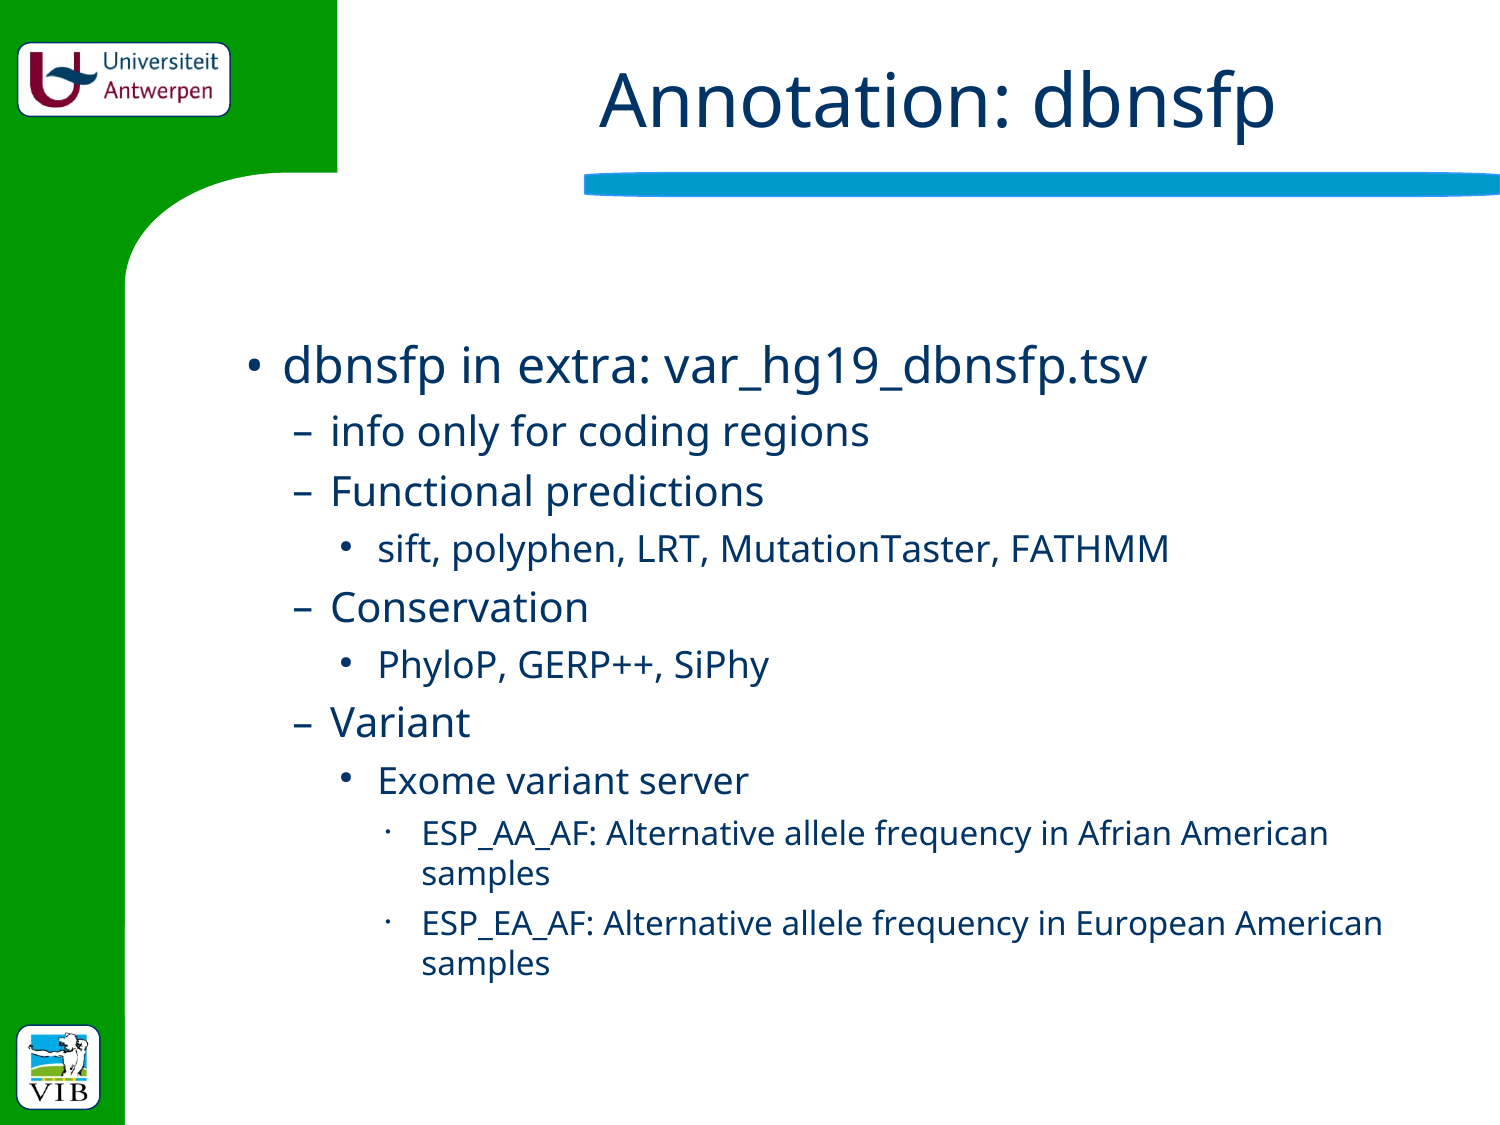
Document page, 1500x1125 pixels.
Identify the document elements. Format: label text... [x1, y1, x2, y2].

picture [25, 1029, 91, 1107]
list dbnsfp in extra: var_hg19_dbnsfp.tsv info only for coding regions Functional predictions sift, polyphen, LRT, MutationTaster, FATHMM Conservation PhyloP, GERP++, SiPhy Variant Exome variant server ESP_AA_AF: Alternative allele frequency in Afrian American samples ESP_EA_AF: Alternative allele frequency in European American samples [159, 326, 1465, 1085]
title Annotation: dbnsfp [584, 0, 1500, 195]
picture [25, 47, 223, 112]
